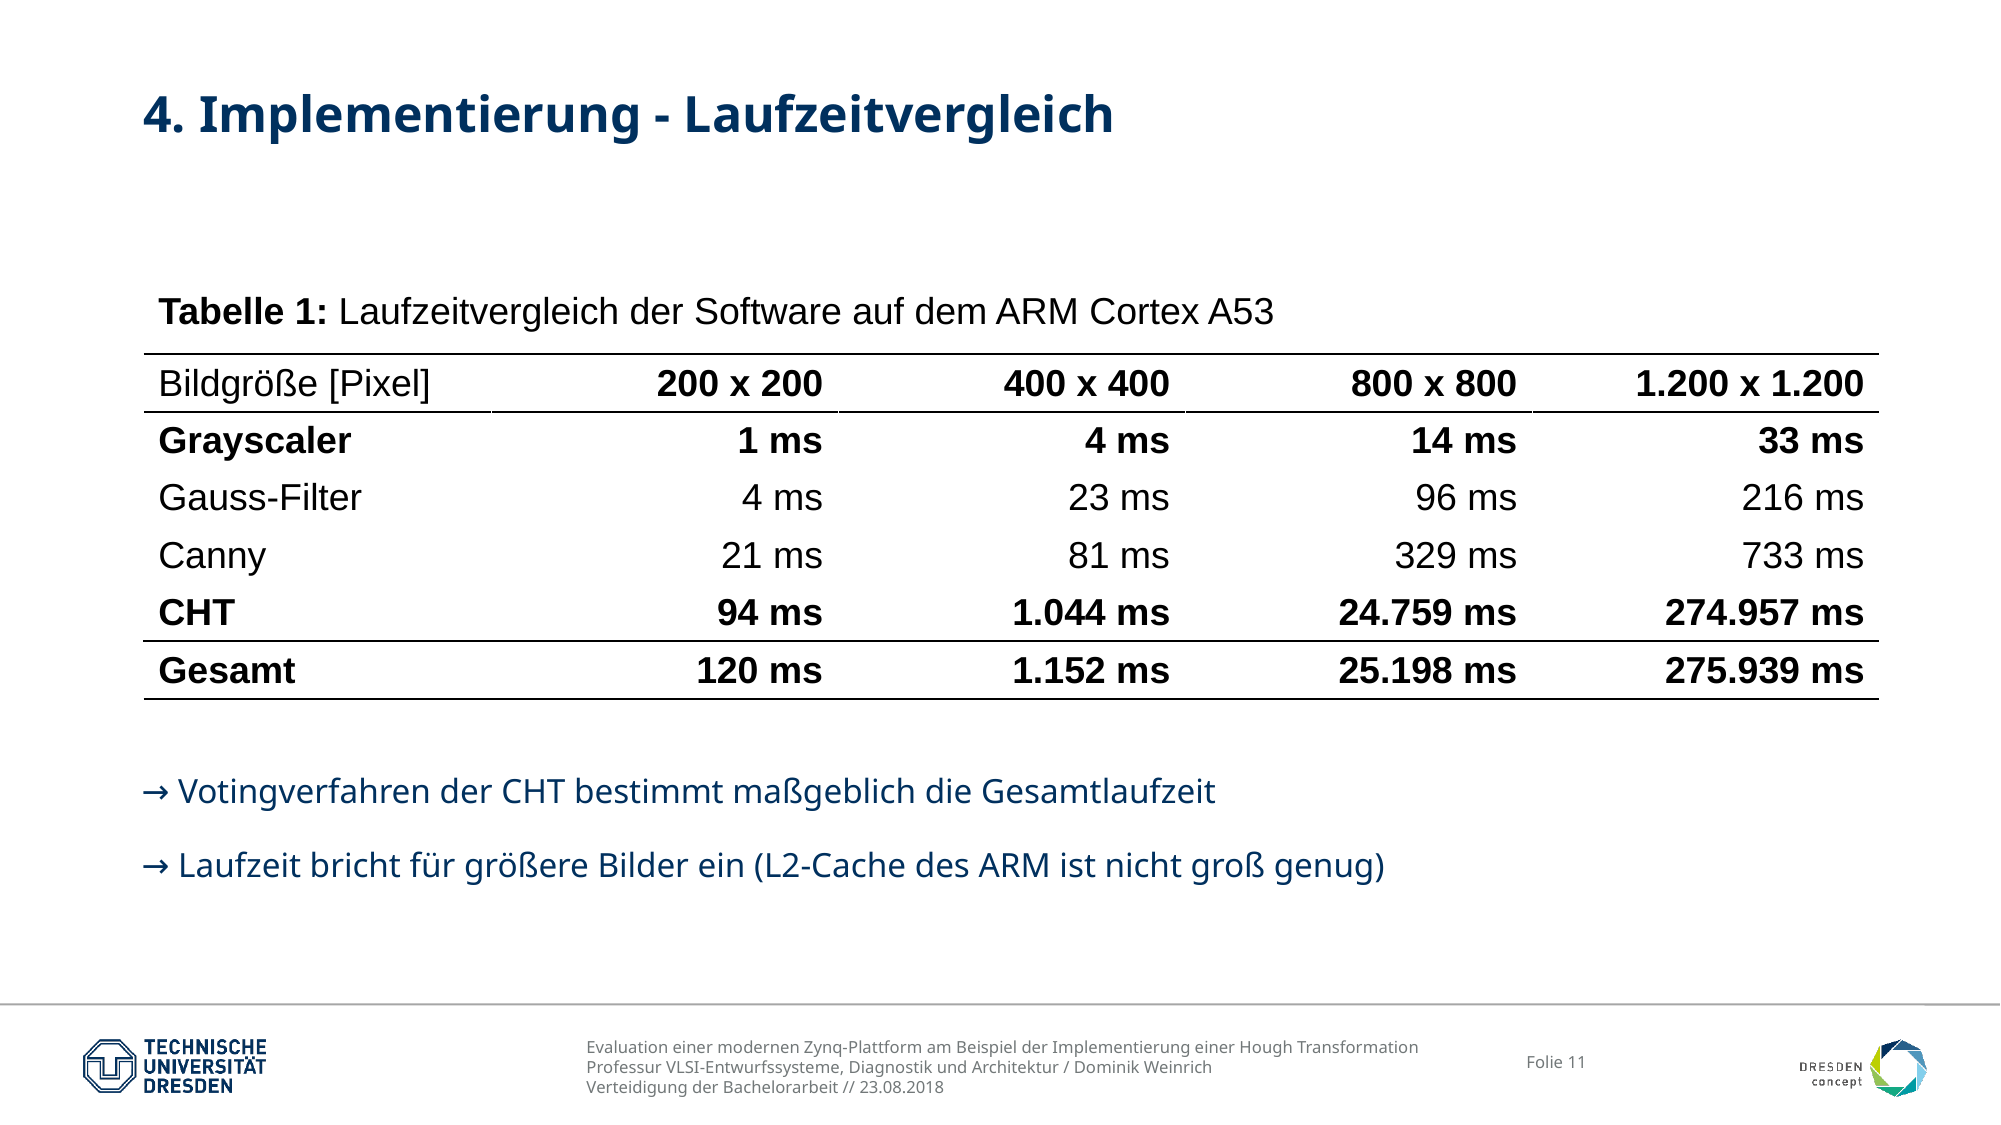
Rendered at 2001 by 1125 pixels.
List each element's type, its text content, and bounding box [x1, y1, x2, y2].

table_cell 24.759 ms [1186, 585, 1532, 640]
table_cell 23 ms [839, 470, 1185, 526]
table_header Bildgröße [Pixel] [144, 355, 491, 411]
table_cell 94 ms [492, 585, 838, 640]
table_cell 21 ms [492, 527, 838, 584]
table_cell 14 ms [1186, 413, 1532, 469]
table_cell Canny [144, 527, 491, 584]
table_cell 216 ms [1533, 470, 1879, 526]
table_cell Grayscaler [144, 413, 491, 469]
title 4. Implementierung - Laufzeitvergleich [143, 56, 1880, 169]
table_cell 274.957 ms [1533, 585, 1879, 640]
table_cell 1.044 ms [839, 585, 1185, 640]
table_cell 1.152 ms [838, 642, 1185, 698]
table_cell 25.198 ms [1185, 642, 1532, 698]
table_cell Gauss-Filter [144, 470, 491, 526]
table_header 200 x 200 [491, 355, 838, 411]
table_cell 4 ms [839, 413, 1185, 469]
table_cell 275.939 ms [1532, 642, 1879, 698]
table_cell 120 ms [491, 642, 838, 698]
table_cell 81 ms [839, 527, 1185, 584]
table_cell 33 ms [1533, 413, 1879, 469]
table_header 400 x 400 [838, 355, 1185, 411]
table_header 800 x 800 [1185, 355, 1532, 411]
picture [83, 1039, 266, 1093]
table_cell Gesamt [144, 642, 491, 698]
table_cell 96 ms [1186, 470, 1532, 526]
table_cell 1 ms [492, 413, 838, 469]
text_box Tabelle 1: Laufzeitvergleich der Software auf dem ARM Cortex A53 [143, 283, 1878, 341]
text_box → Votingverfahren der CHT bestimmt maßgeblich die Gesamtlaufzeit → Laufzeit bricht für größere Bilder ein (L2-Cache des ARM ist nicht groß genug) [141, 767, 1878, 875]
table_cell CHT [144, 585, 491, 640]
picture [1800, 1039, 1927, 1097]
table_cell 4 ms [492, 470, 838, 526]
table_cell 329 ms [1186, 527, 1532, 584]
table_cell 733 ms [1533, 527, 1879, 584]
table_header 1.200 x 1.200 [1532, 355, 1879, 411]
